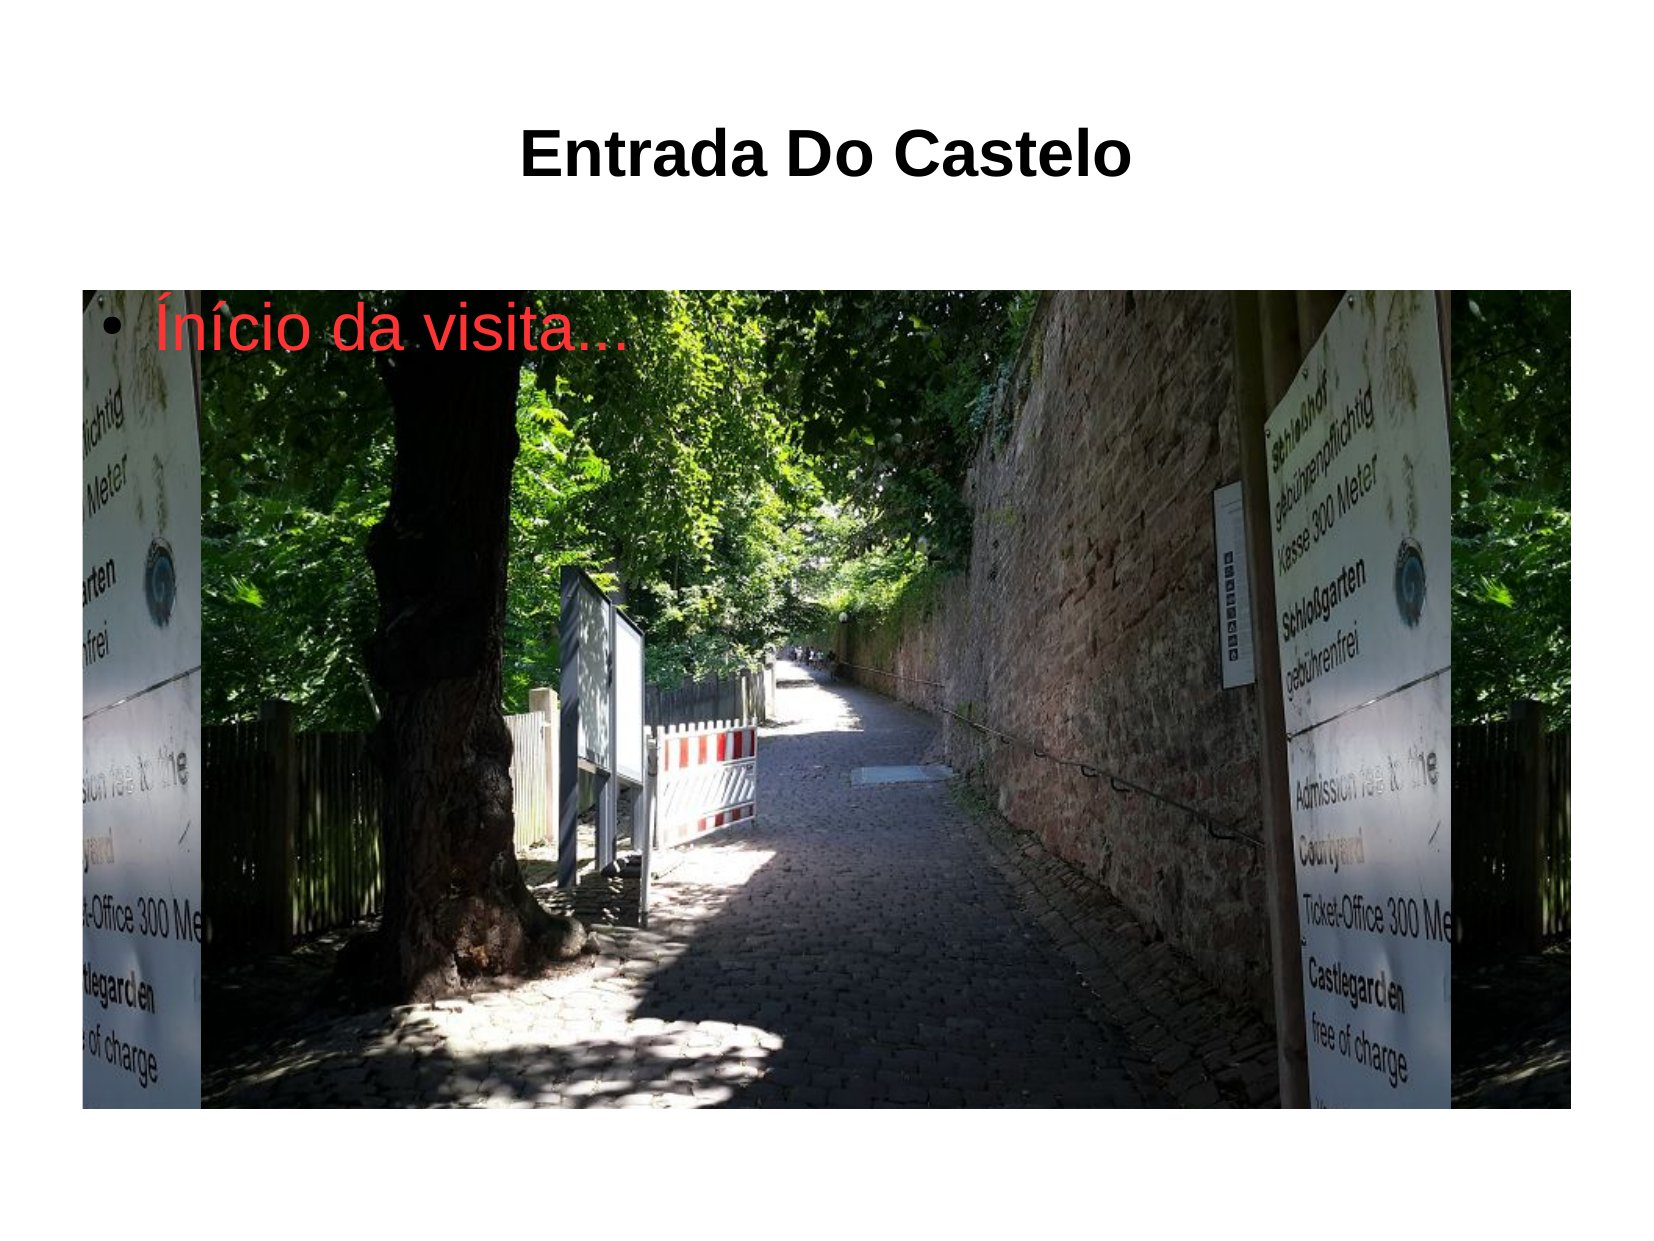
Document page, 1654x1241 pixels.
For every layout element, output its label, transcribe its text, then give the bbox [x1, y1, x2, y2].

title Entrada Do Castelo [82, 49, 1571, 257]
list Ínício da visita... [82, 290, 1571, 1109]
